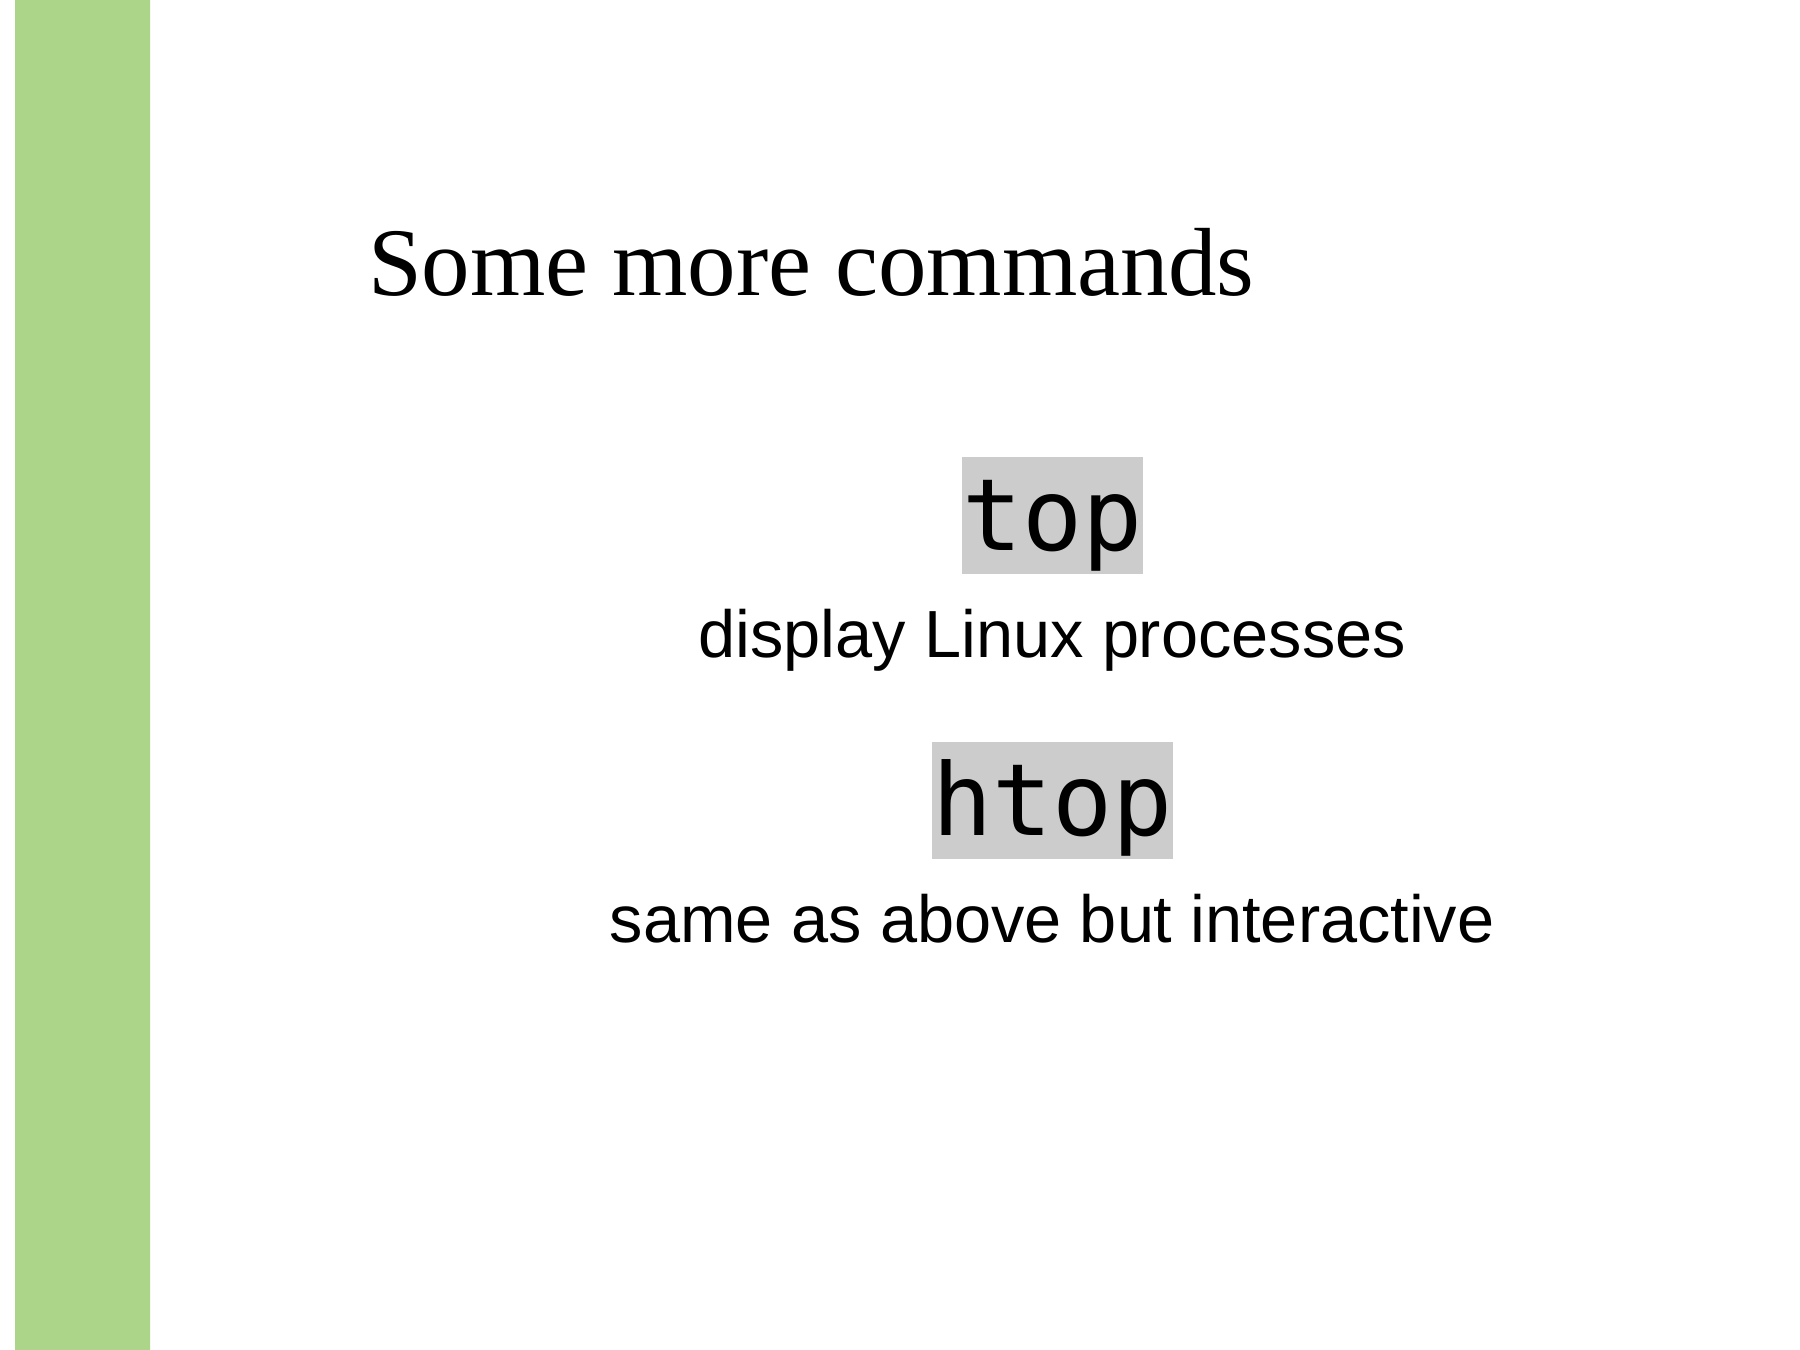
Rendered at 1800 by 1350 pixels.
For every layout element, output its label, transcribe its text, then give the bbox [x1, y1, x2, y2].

text_box htop same as above but interactive [360, 735, 1711, 1350]
subtitle Some more commands [368, 101, 1531, 424]
text_box top display Linux processes [360, 449, 1711, 735]
